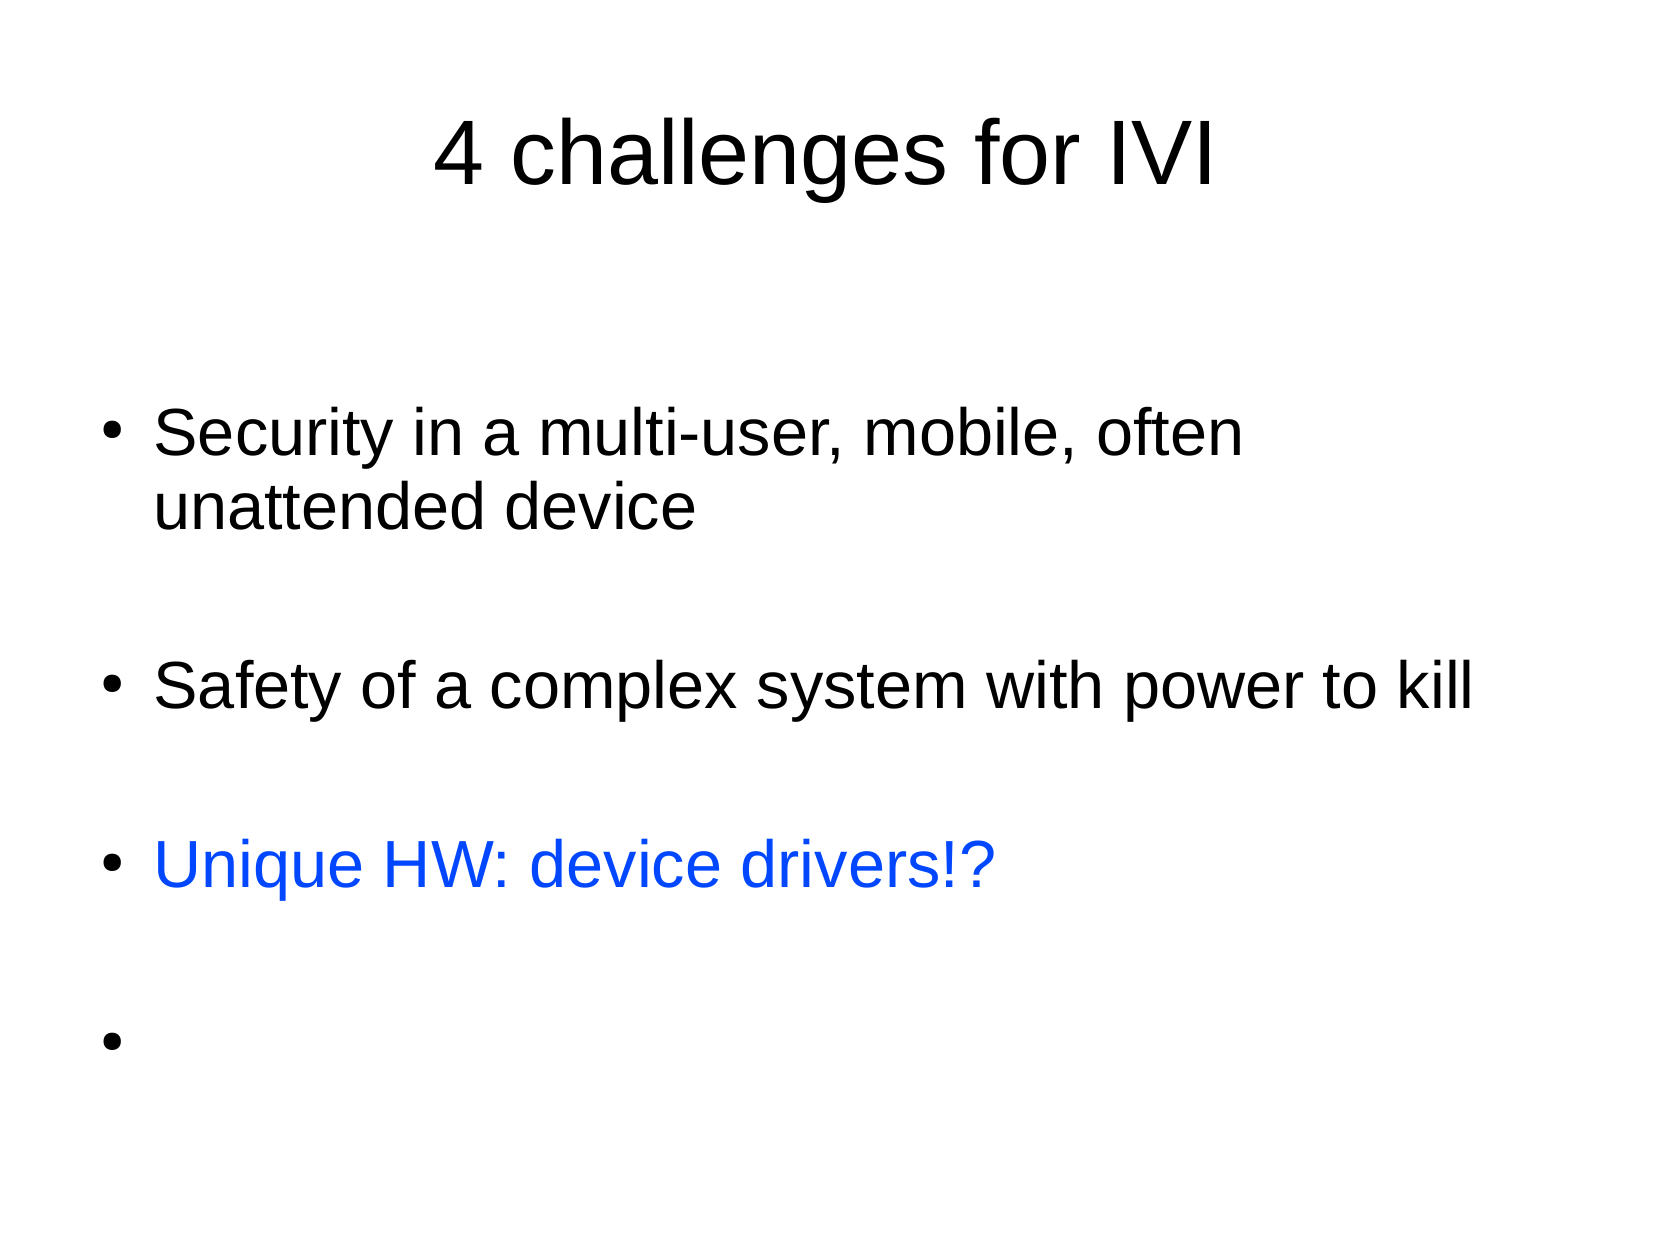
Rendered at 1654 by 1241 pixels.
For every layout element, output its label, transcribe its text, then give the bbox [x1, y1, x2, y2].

list Security in a multi-user, mobile, often unattended device Safety of a complex system with power to kill Unique HW: device drivers!? [82, 290, 1571, 1109]
title 4 challenges for IVI [82, 49, 1571, 257]
